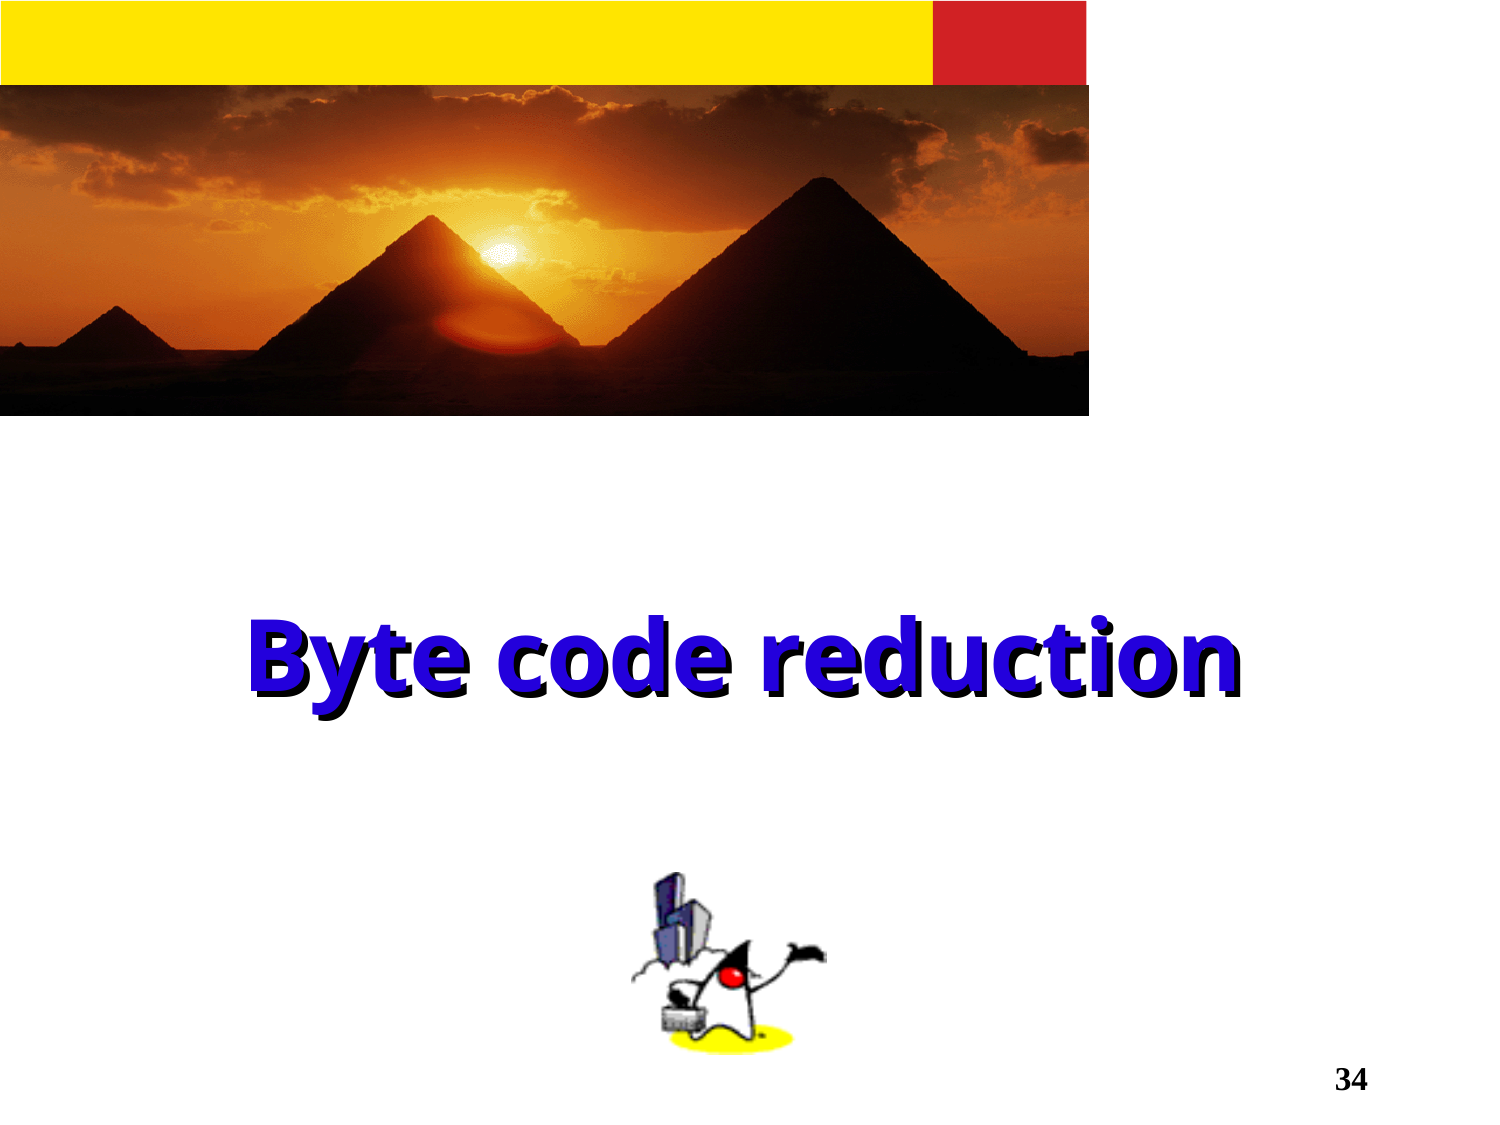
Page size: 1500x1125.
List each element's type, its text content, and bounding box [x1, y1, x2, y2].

picture [631, 872, 827, 1055]
text_box Byte code reduction [227, 582, 1259, 910]
picture [0, 85, 1089, 416]
